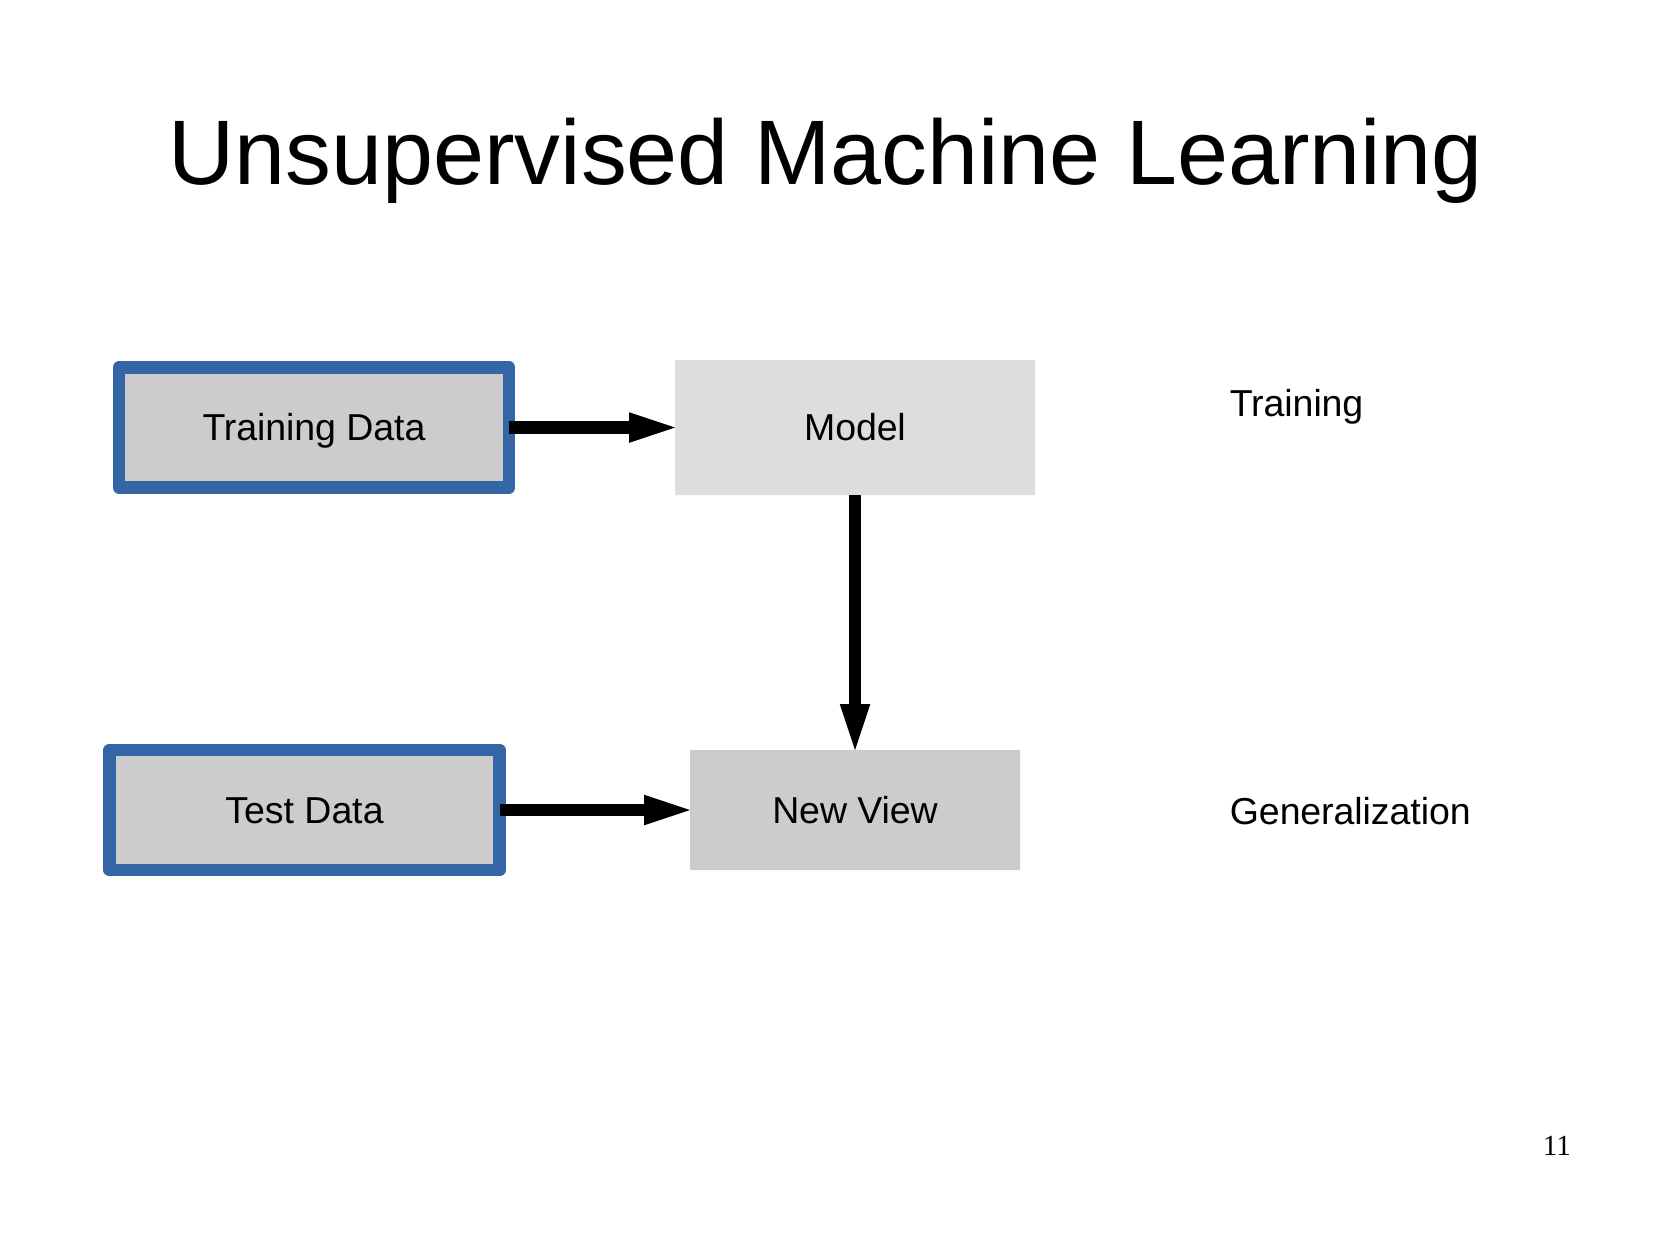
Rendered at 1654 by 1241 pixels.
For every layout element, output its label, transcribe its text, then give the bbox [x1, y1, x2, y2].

text_box Model [675, 360, 1036, 496]
text_box Test Data [109, 750, 500, 871]
text_box Training Data [119, 367, 510, 488]
text_box Training [1215, 375, 1396, 432]
title Unsupervised Machine Learning [82, 49, 1571, 257]
text_box Generalization [1215, 783, 1531, 841]
text_box New View [690, 750, 1021, 871]
